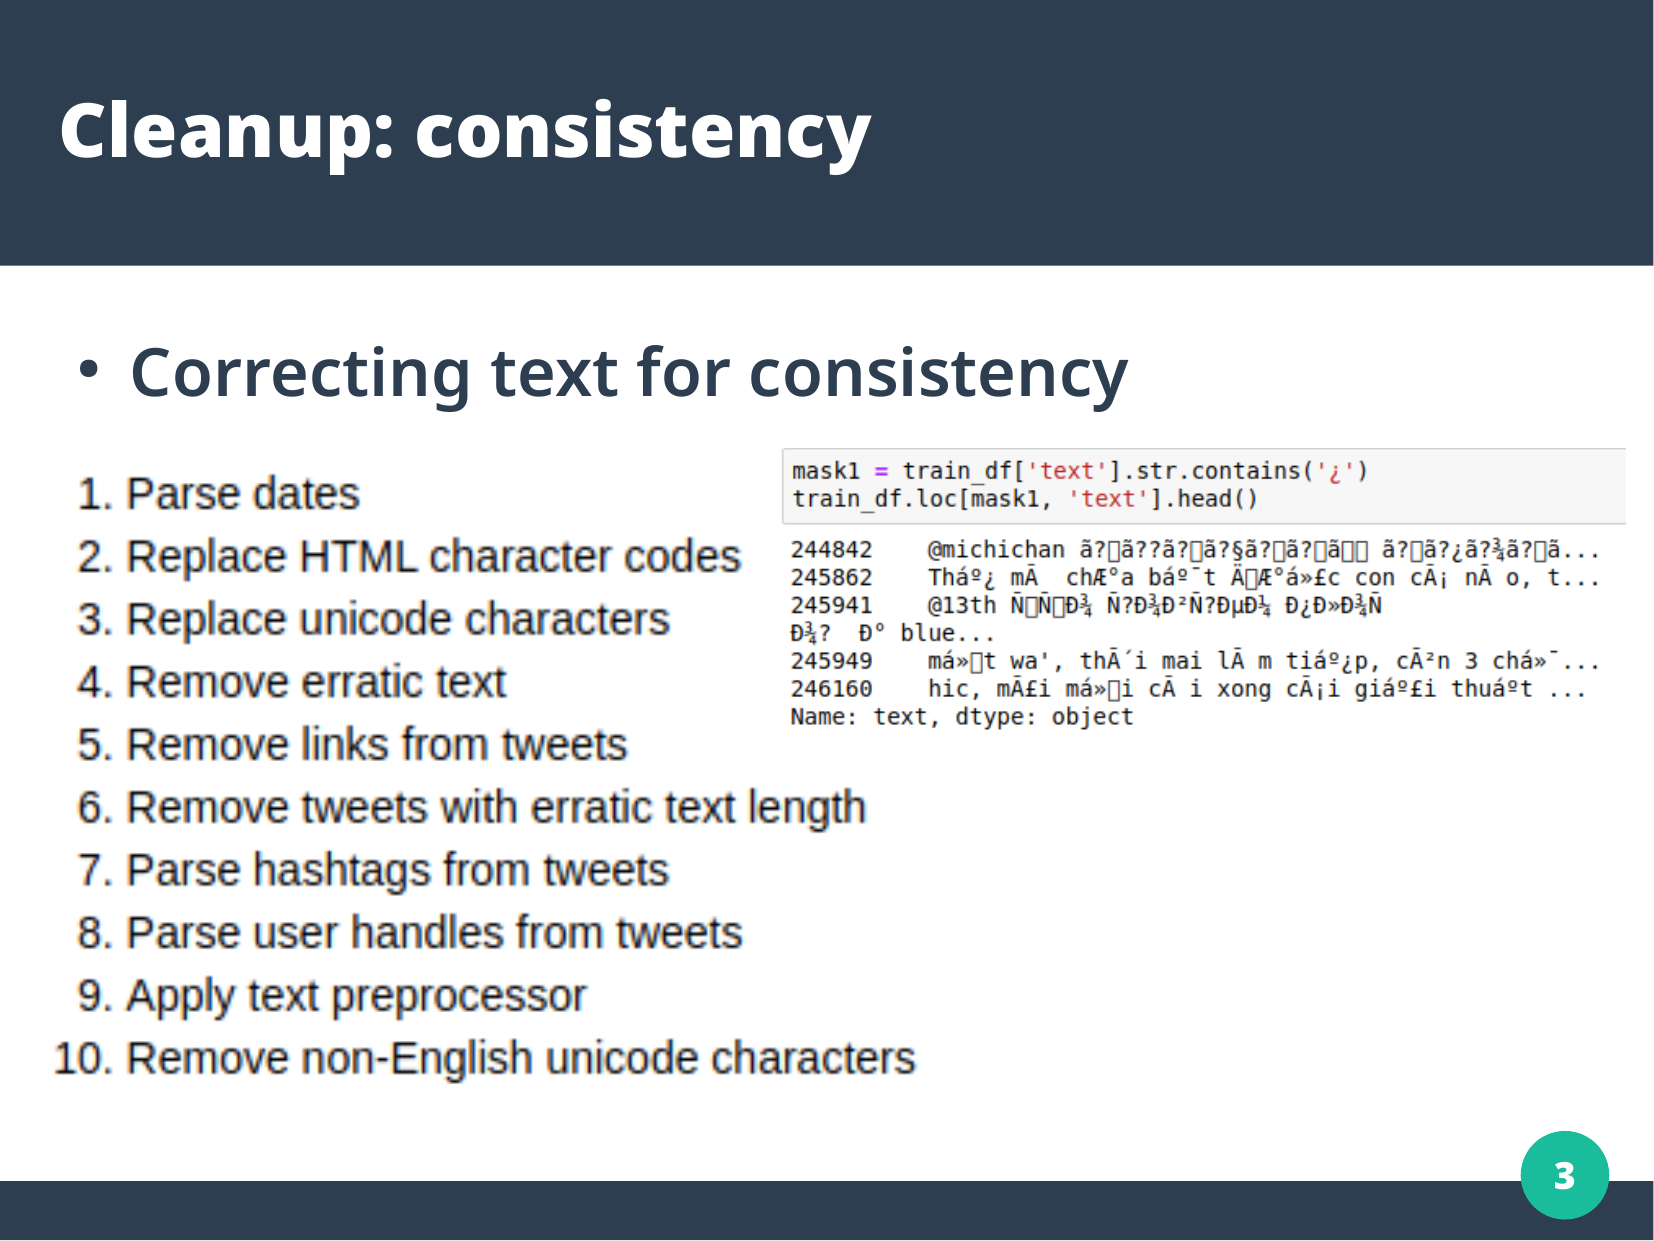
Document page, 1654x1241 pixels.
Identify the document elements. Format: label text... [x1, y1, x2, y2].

picture [47, 448, 1626, 1106]
title Cleanup: consistency [59, 49, 1595, 207]
list Correcting text for consistency [59, 733, 1595, 1152]
list Correcting text for consistency [59, 324, 1595, 460]
